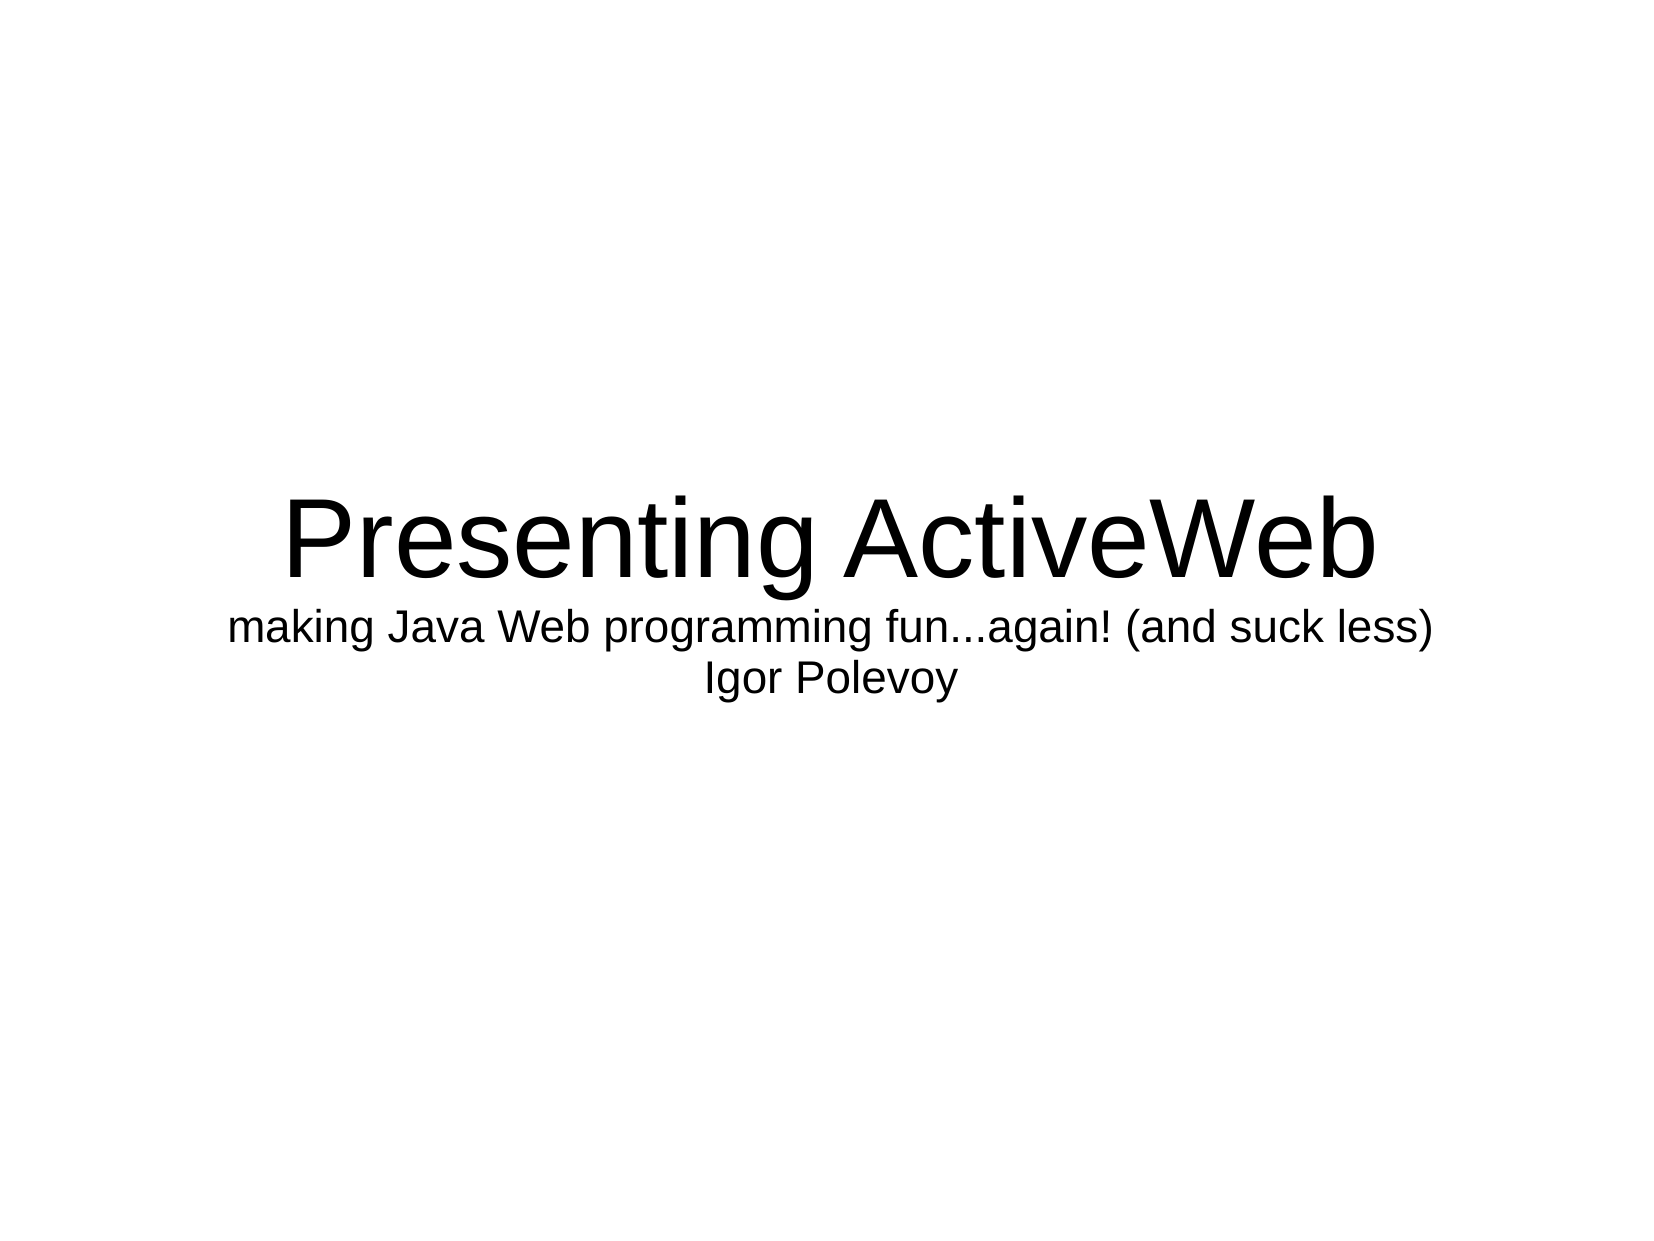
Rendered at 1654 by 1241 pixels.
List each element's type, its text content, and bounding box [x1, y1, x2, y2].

subtitle Presenting ActiveWeb making Java Web programming fun...again! (and suck less) Igor Polevoy [86, 187, 1576, 992]
